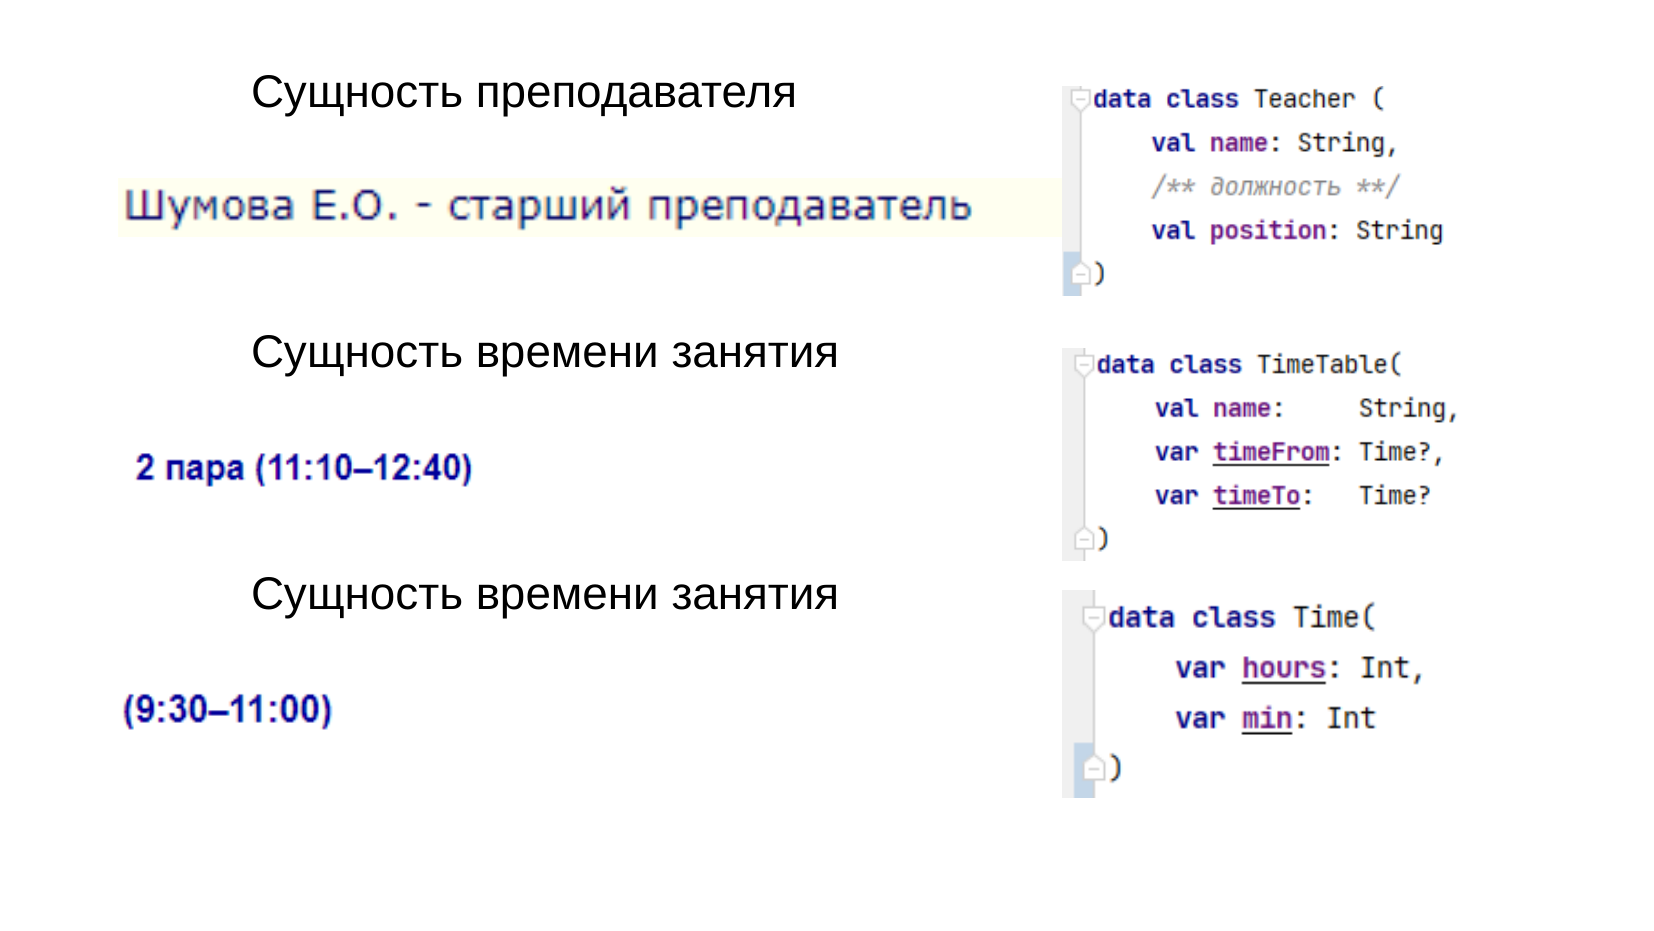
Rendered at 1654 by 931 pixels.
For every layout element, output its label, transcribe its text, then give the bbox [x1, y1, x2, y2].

picture [1062, 348, 1479, 562]
text_box Сущность времени занятия [236, 561, 886, 628]
text_box Сущность времени занятия [236, 318, 886, 386]
picture [118, 86, 1471, 296]
picture [1062, 590, 1469, 798]
picture [118, 679, 344, 739]
text_box Сущность преподавателя [236, 59, 886, 126]
picture [118, 413, 508, 502]
